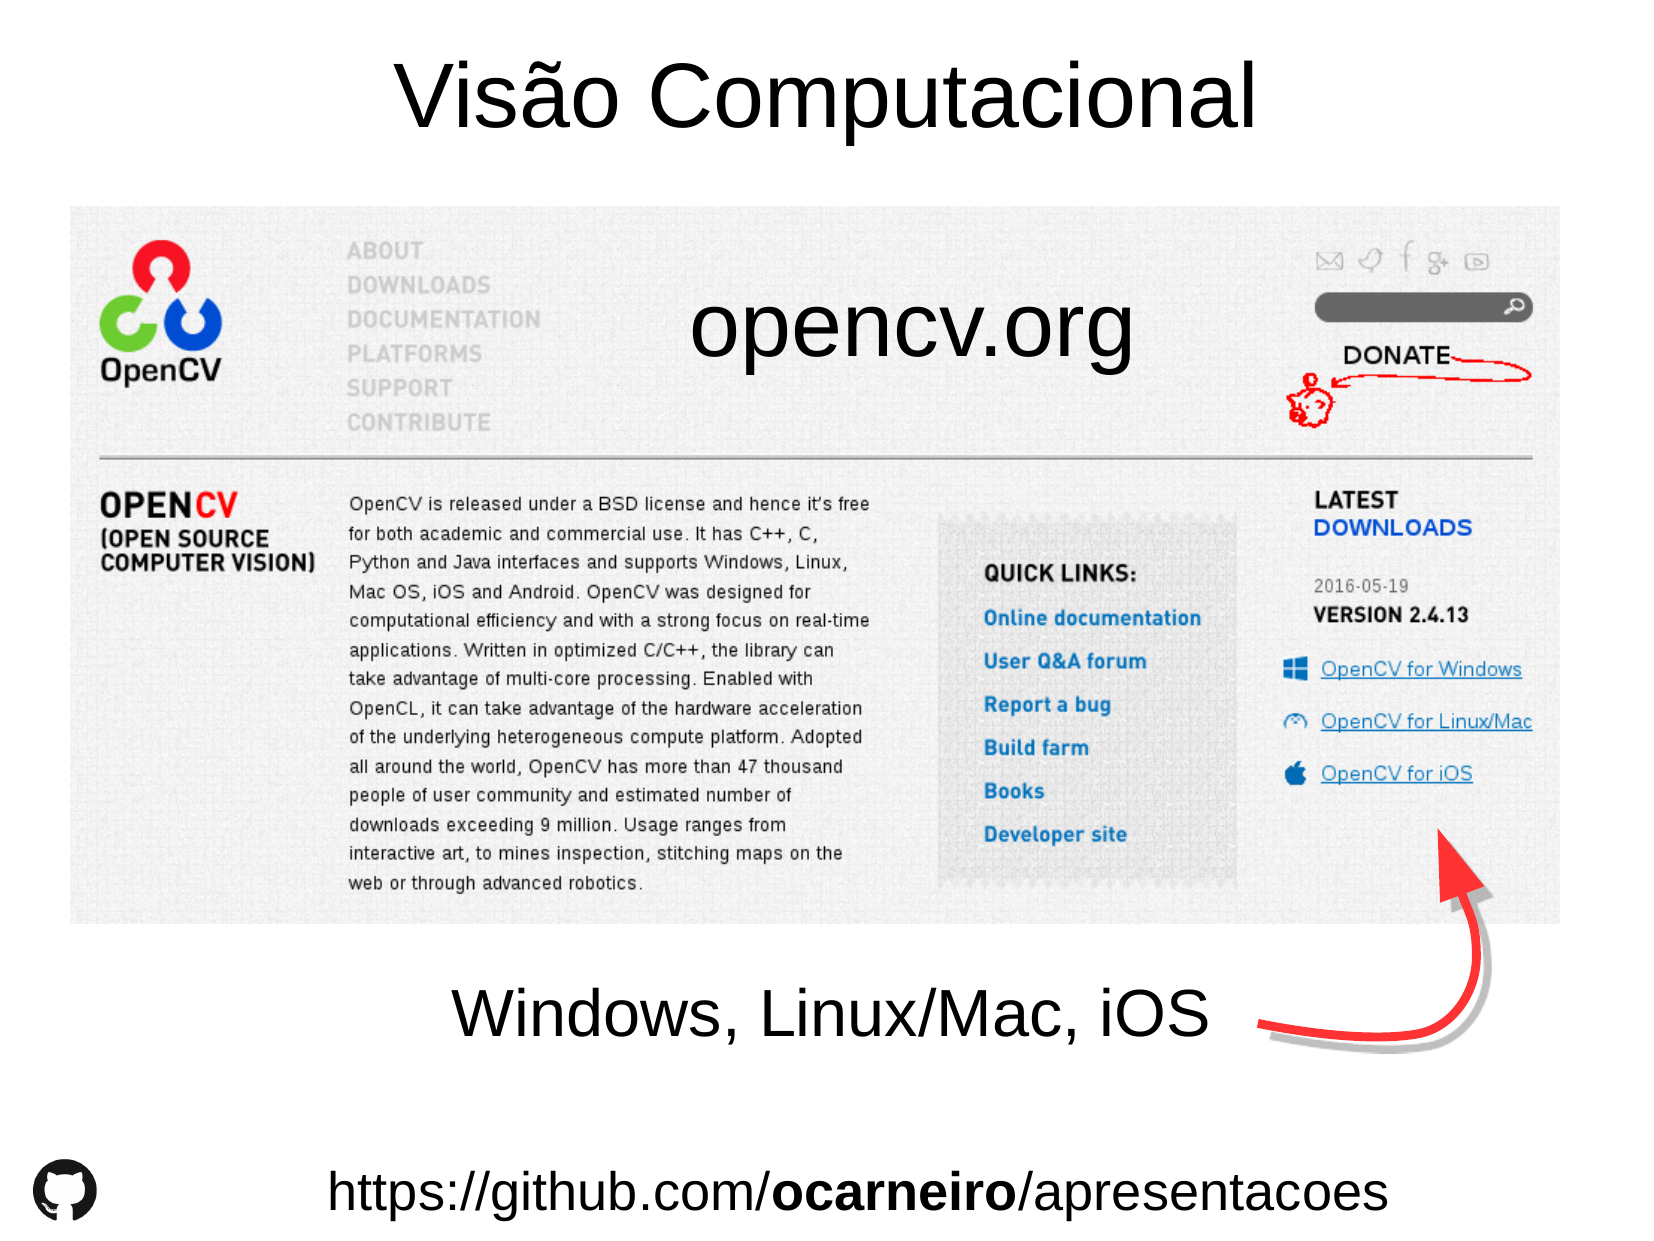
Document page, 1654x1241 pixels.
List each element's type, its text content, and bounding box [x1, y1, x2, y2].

text_box opencv.org [674, 266, 1152, 384]
picture [29, 1157, 99, 1223]
title Visão Computacional [82, 44, 1571, 147]
text_box Windows, Linux/Mac, iOS [437, 968, 1228, 1059]
picture [70, 206, 1560, 925]
text_box https://github.com/ocarneiro/apresentacoes [106, 1153, 1612, 1241]
